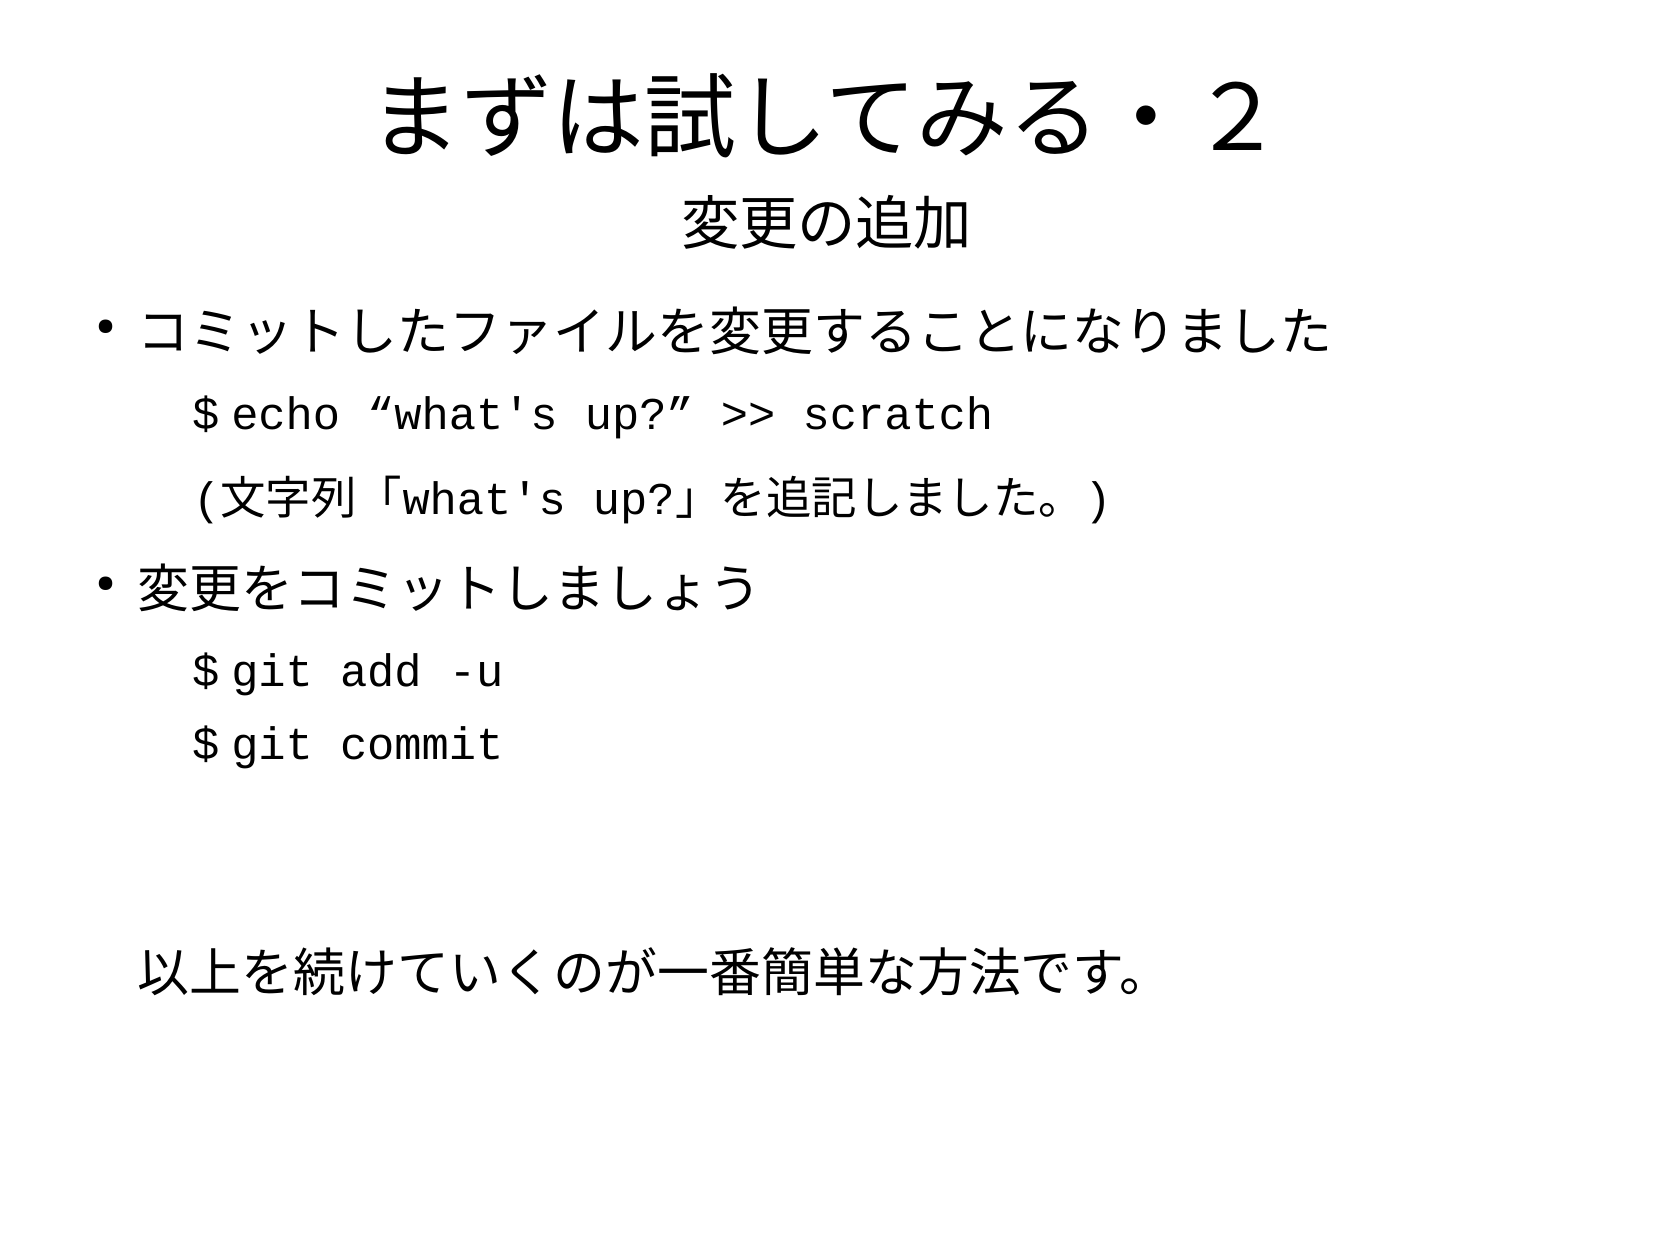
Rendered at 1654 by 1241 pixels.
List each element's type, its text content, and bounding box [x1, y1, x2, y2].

list コミットしたファイルを変更することになりました $ echo “what's up?” >> scratch (文字列「what's up?」を追記しました。) 変更をコミットしましょう $ git add -u $ git commit 以上を続けていくのが一番簡単な方法です。 [82, 290, 1538, 1010]
title まずは試してみる・２ 変更の追加 [82, 49, 1571, 257]
